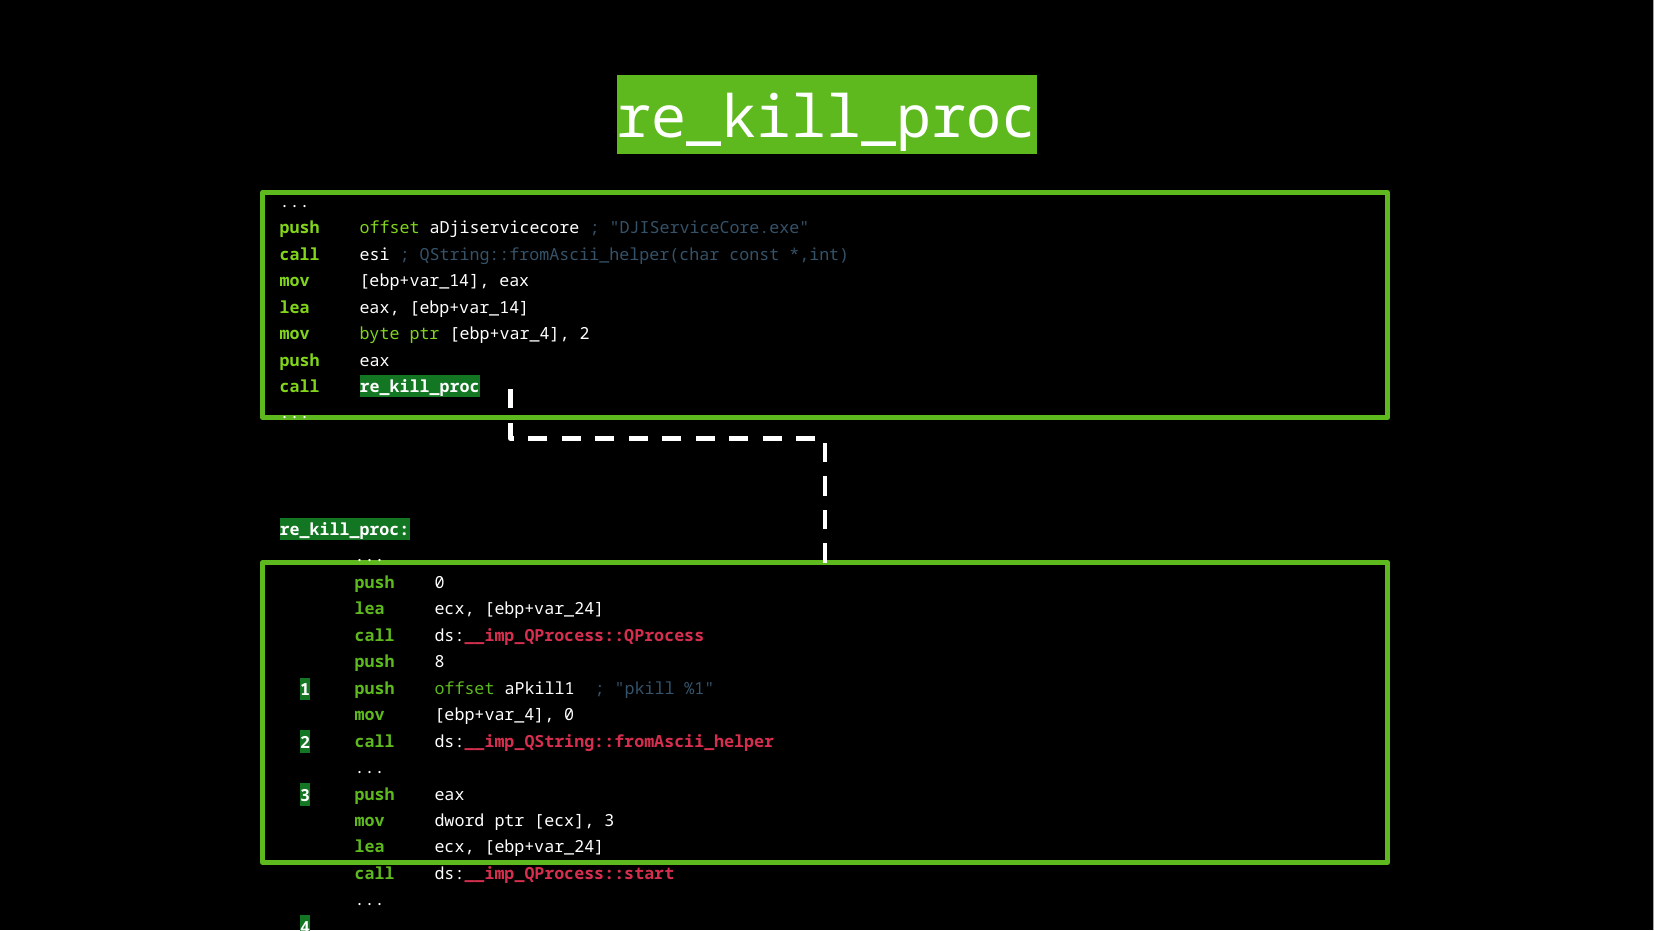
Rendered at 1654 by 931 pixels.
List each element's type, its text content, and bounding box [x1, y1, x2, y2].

text_box ... push offset aDjiservicecore ; "DJIServiceCore.exe" call esi ; QString::fromAscii_helper(char const *,int) mov [ebp+var_14], eax lea eax, [ebp+var_14] mov byte ptr [ebp+var_4], 2 push eax call re_kill_proc ... [262, 192, 1388, 418]
text_box 1 2 3 4 [300, 863, 338, 872]
title re_kill_proc [82, 37, 1571, 193]
text_box re_kill_proc: ... push 0 lea ecx, [ebp+var_24] call ds:__imp_QProcess::QProcess push 8 push offset aPkill1 ; "pkill %1" mov [ebp+var_4], 0 call ds:__imp_QString::fromAscii_helper ... push eax mov dword ptr [ecx], 3 lea ecx, [ebp+var_24] call ds:__imp_QProcess::start ... [262, 562, 1388, 863]
